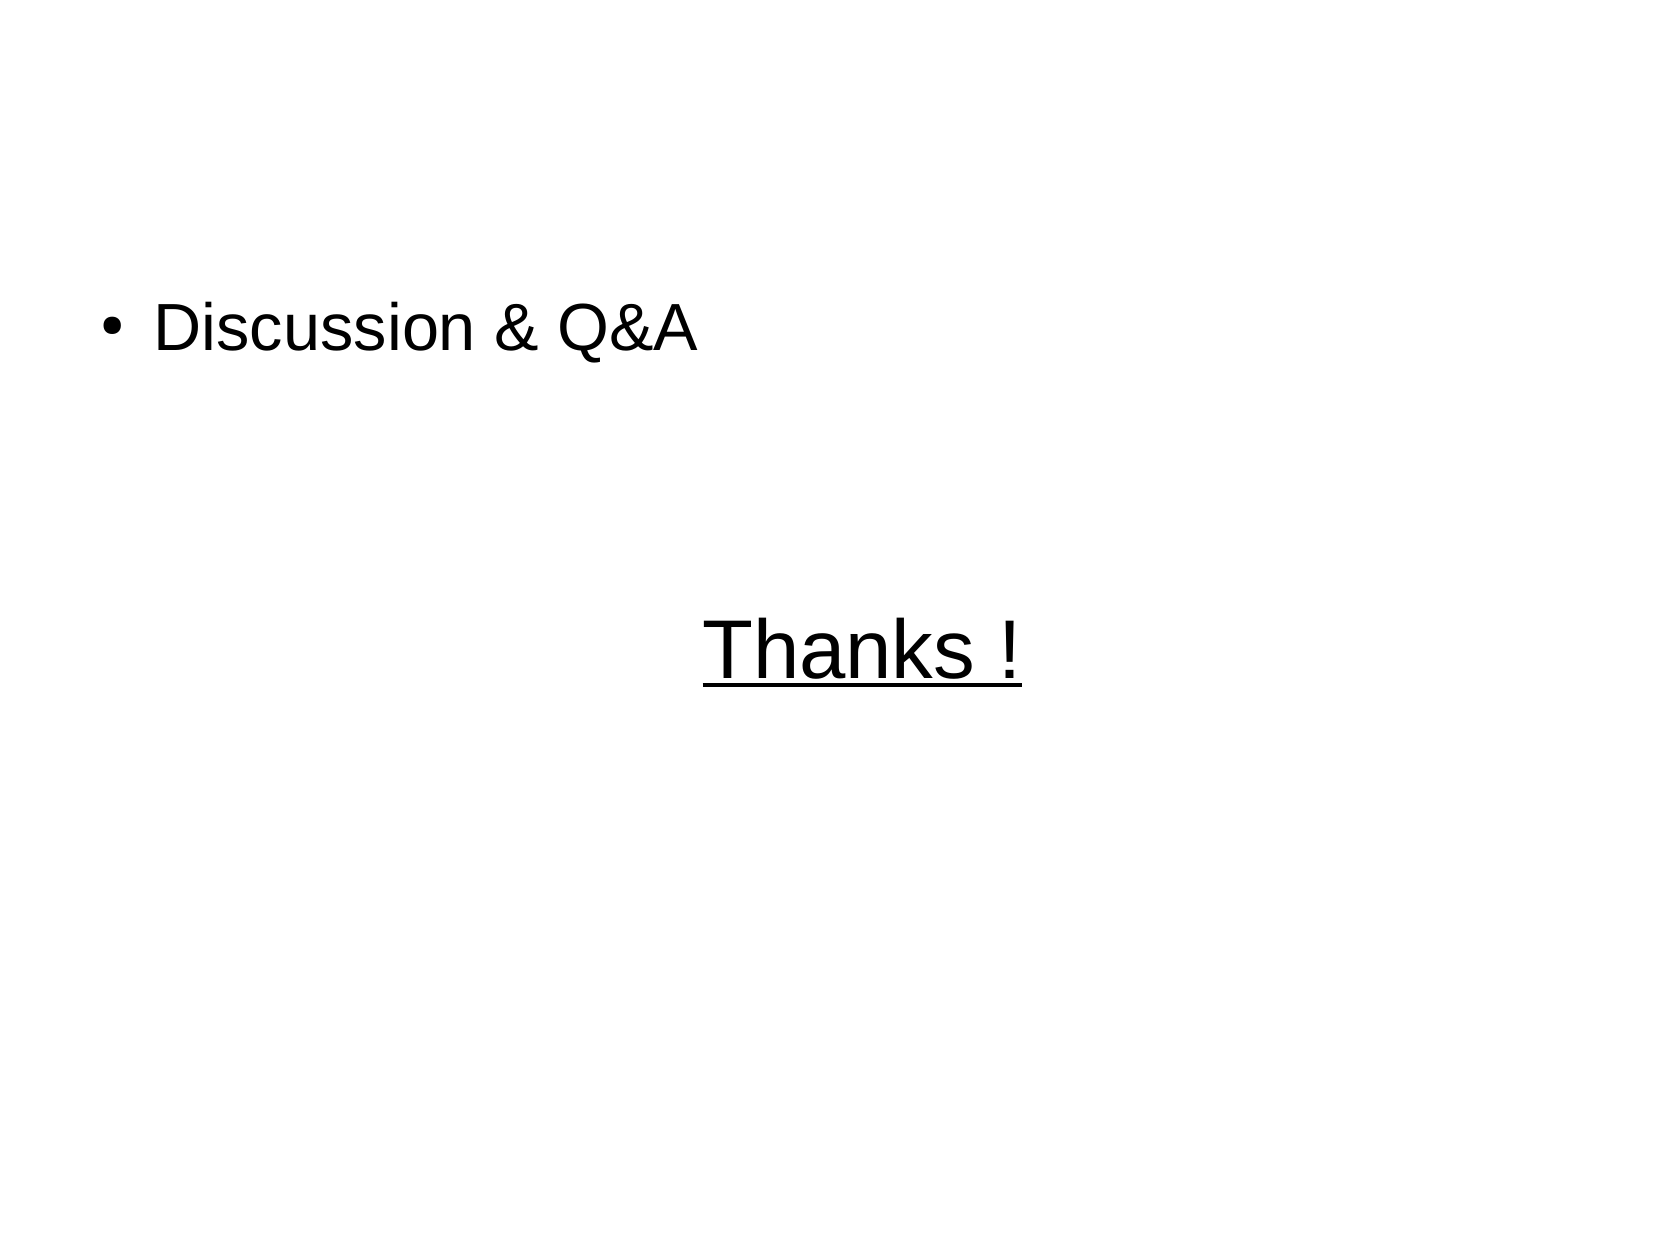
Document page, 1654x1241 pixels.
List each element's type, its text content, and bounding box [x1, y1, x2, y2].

list Discussion & Q&A Thanks ! [82, 290, 1571, 1010]
